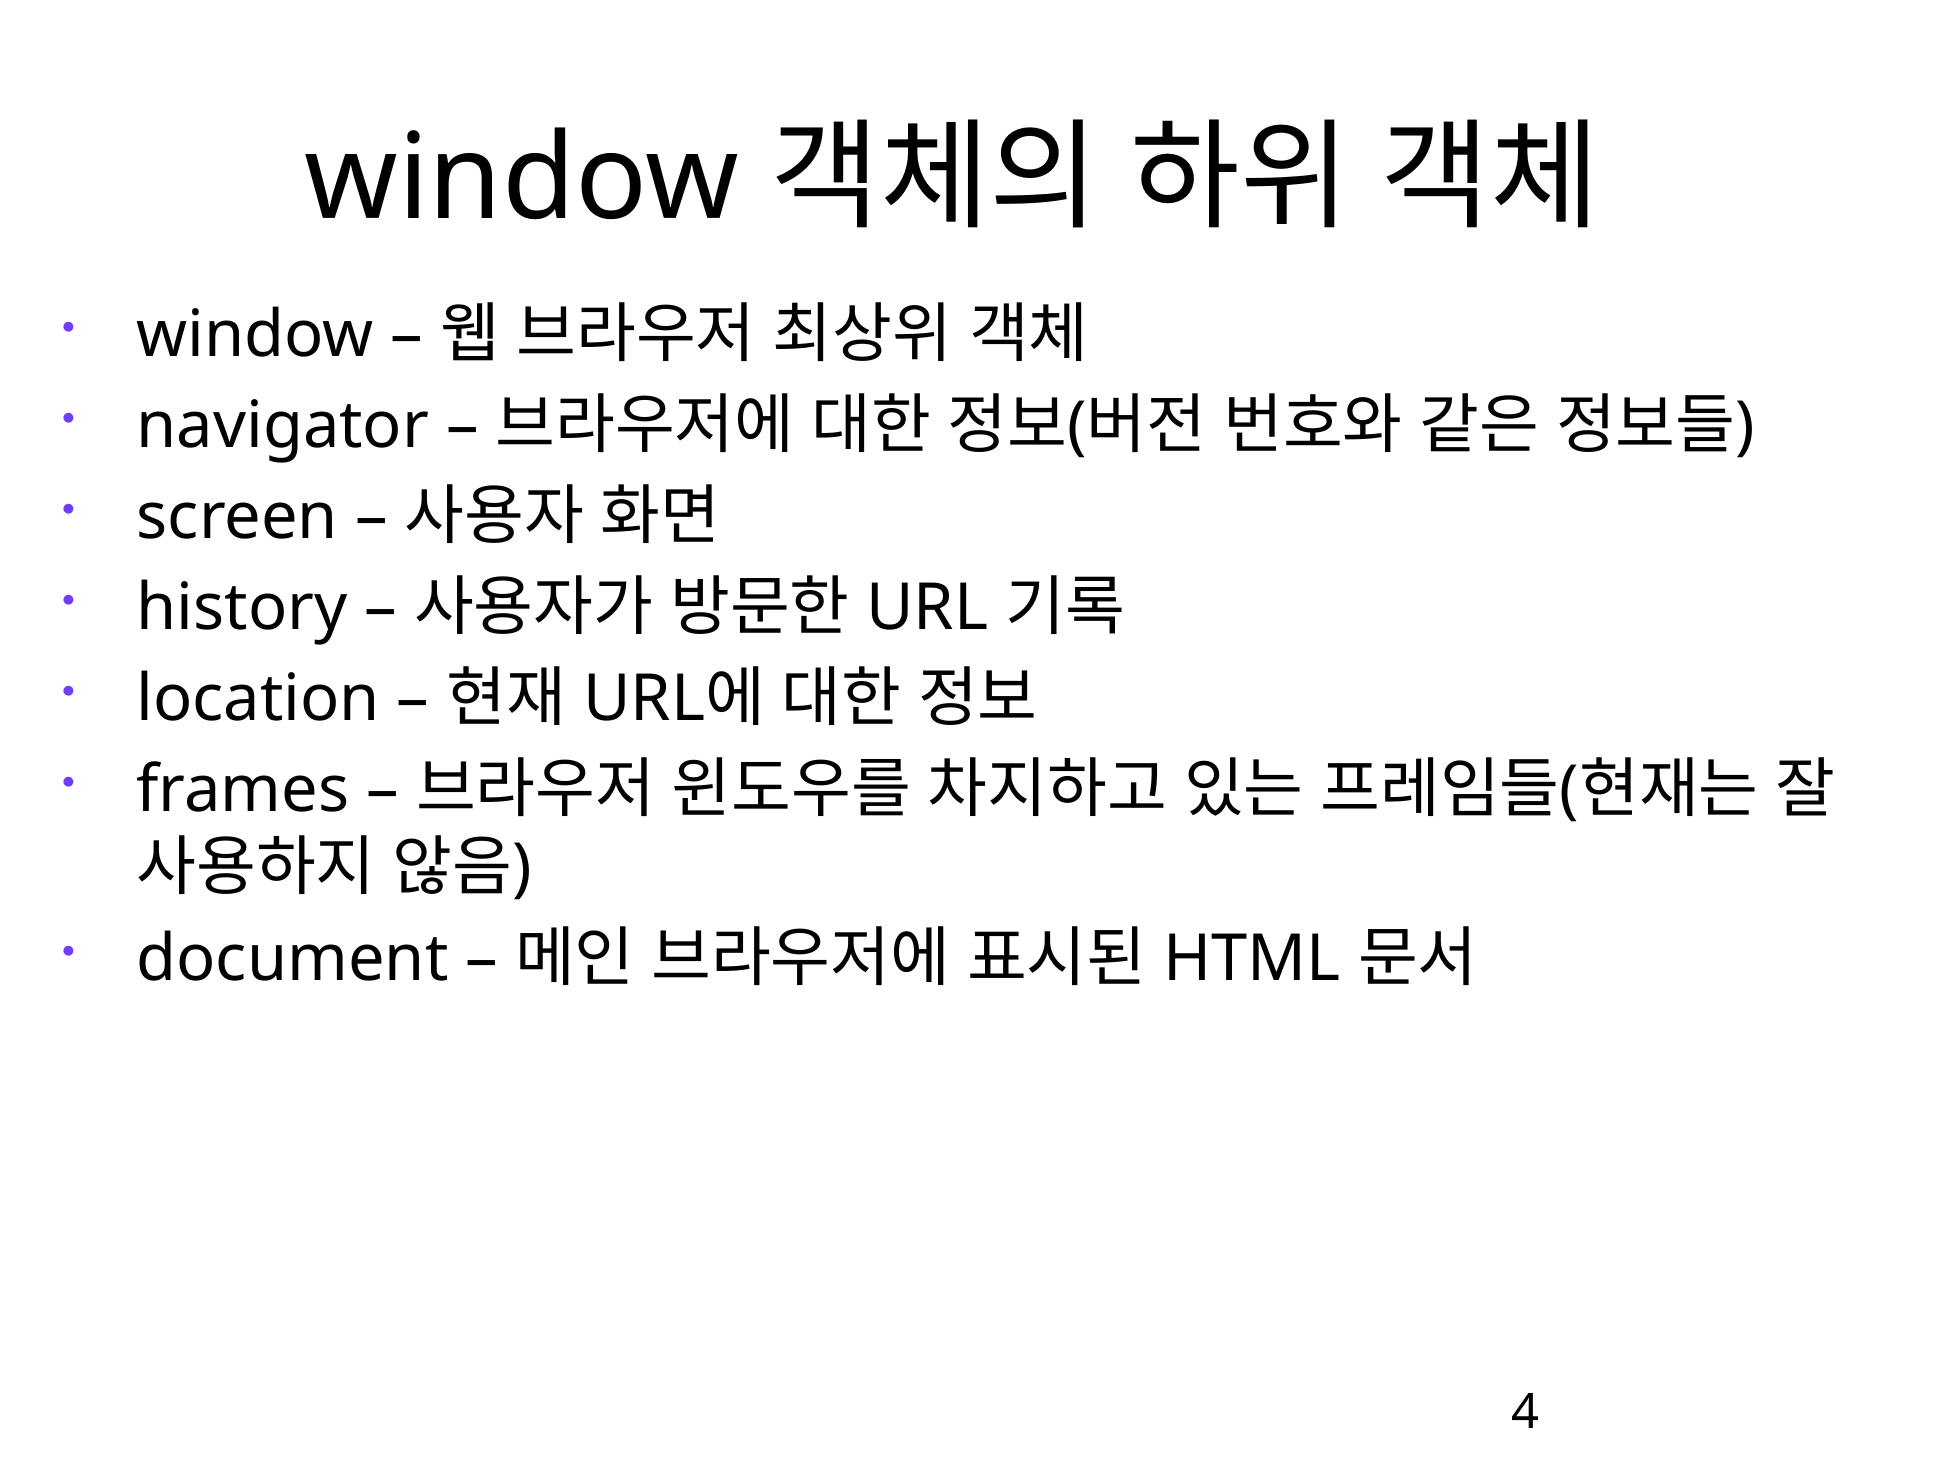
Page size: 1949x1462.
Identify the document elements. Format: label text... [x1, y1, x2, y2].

title window 객체의 하위 객체 [156, 92, 1749, 255]
slide_number <숫자> [1496, 1372, 1899, 1462]
list window – 웹 브라우저 최상위 객체 navigator – 브라우저에 대한 정보(버전 번호와 같은 정보들) screen – 사용자 화면 history – 사용자가 방문한 URL 기록 location – 현재 URL에 대한 정보 frames – 브라우저 윈도우를 차지하고 있는 프레임들(현재는 잘 사용하지 않음) document – 메인 브라우저에 표시된 HTML 문서 [48, 284, 1897, 1343]
